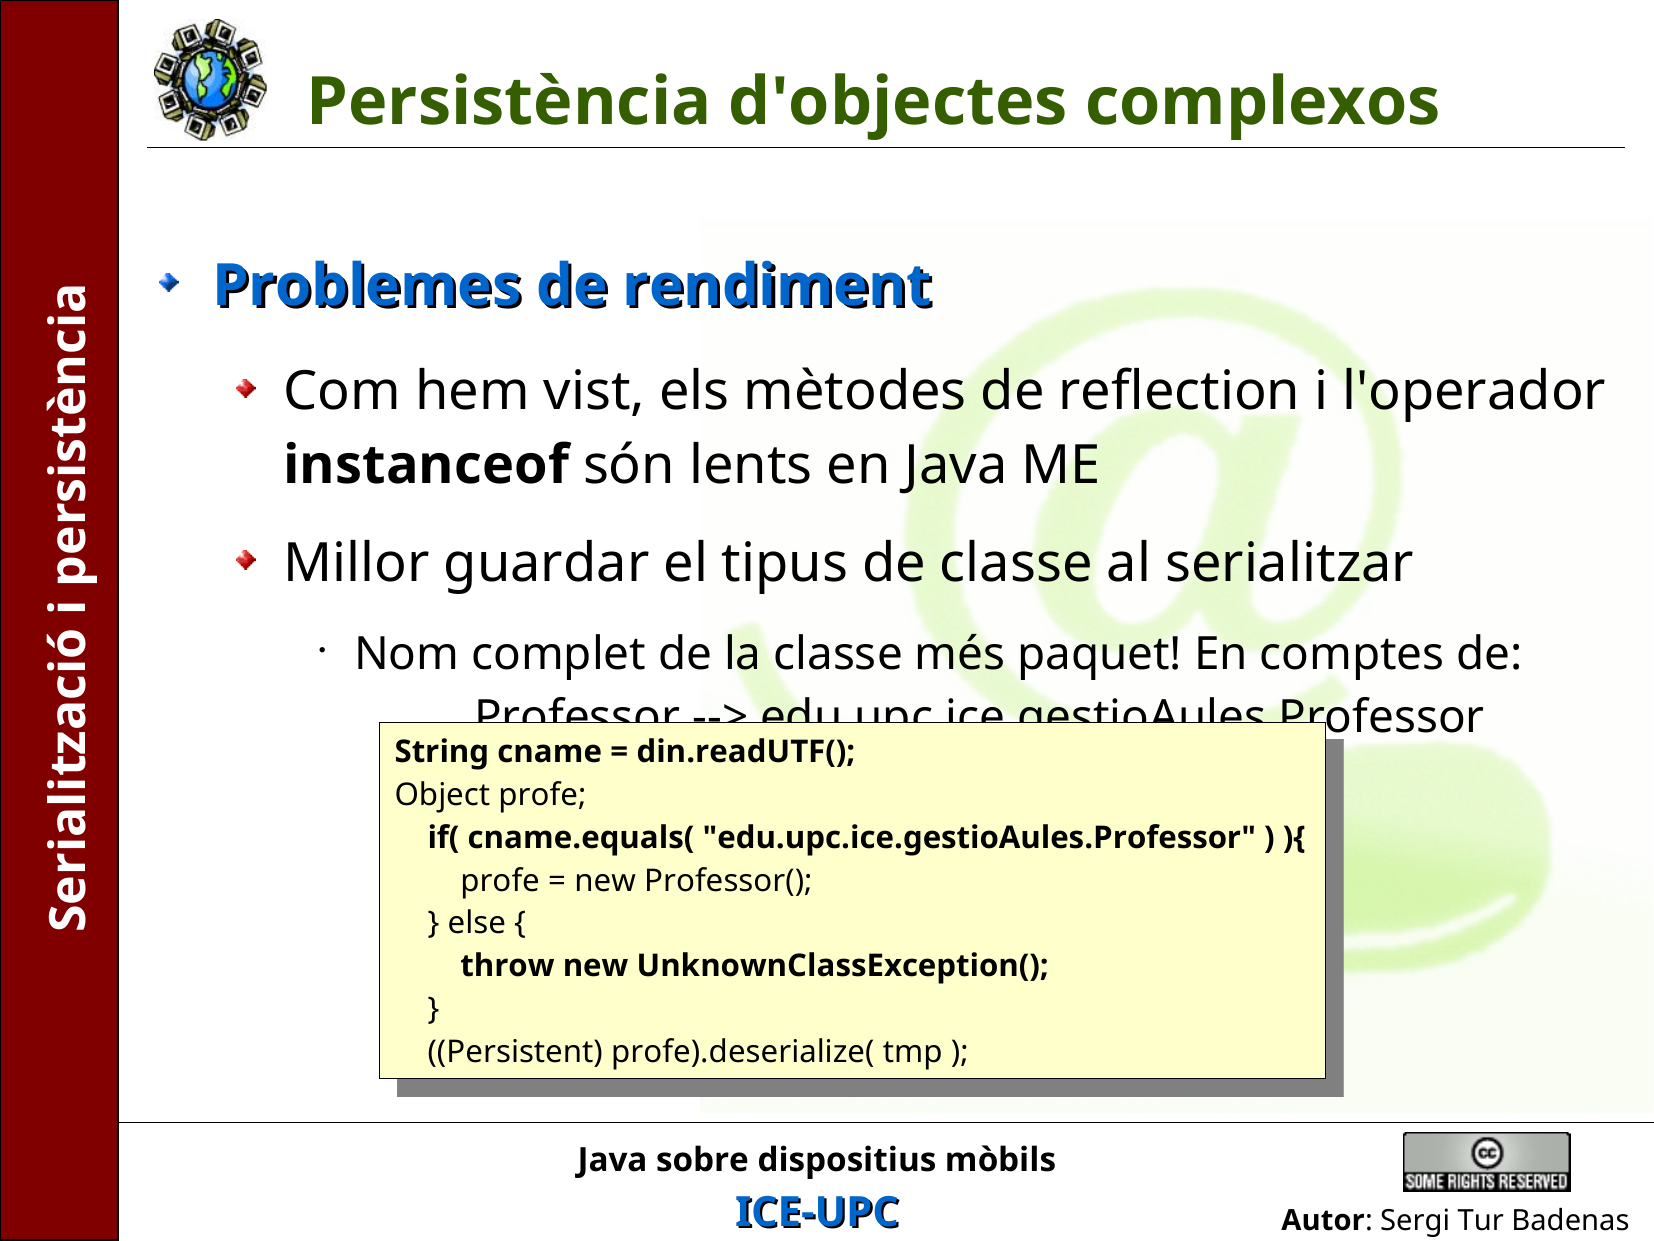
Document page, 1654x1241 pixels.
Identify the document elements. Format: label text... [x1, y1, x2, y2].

title Persistència d'objectes complexos [129, 56, 1619, 141]
picture [154, 19, 268, 56]
picture [1403, 1132, 1571, 1192]
list Problemes de rendiment Com hem vist, els mètodes de reflection i l'operador instanceof són lents en Java ME Millor guardar el tipus de classe al serialitzar Nom complet de la classe més paquet! En comptes de: Professor --> edu.upc.ice.gestioAules.Professor [141, 242, 1630, 1078]
text_box String cname = din.readUTF(); Object profe; if( cname.equals( "edu.upc.ice.gestioAules.Professor" ) ){ profe = new Professor(); } else { throw new UnknownClassException(); } ((Persistent) profe).deserialize( tmp ); [379, 722, 1326, 1039]
picture [700, 217, 1654, 1113]
